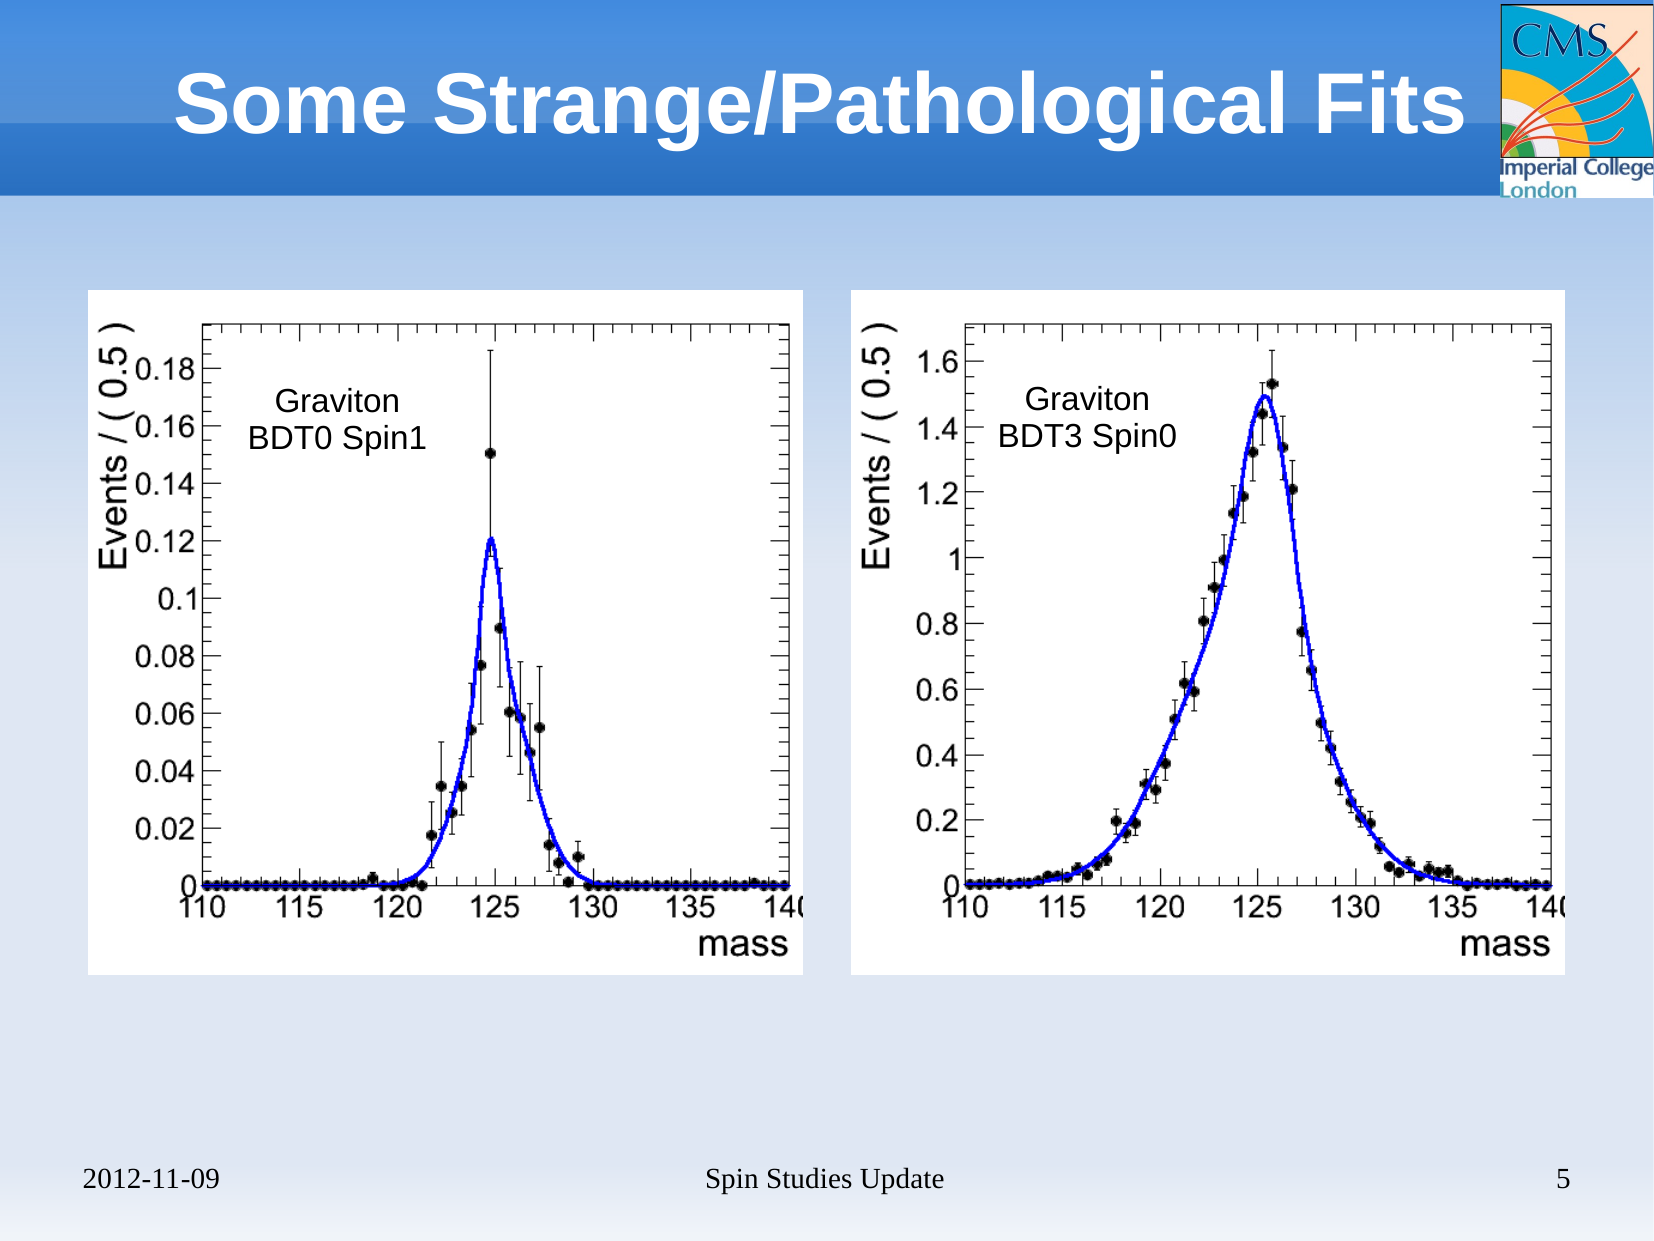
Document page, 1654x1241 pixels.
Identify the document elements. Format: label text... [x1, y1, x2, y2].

text_box Graviton BDT0 Spin1 [225, 375, 451, 464]
picture [0, 0, 1654, 1241]
text_box Graviton BDT3 Spin0 [975, 372, 1201, 462]
title Some Strange/Pathological Fits [76, 0, 1565, 208]
